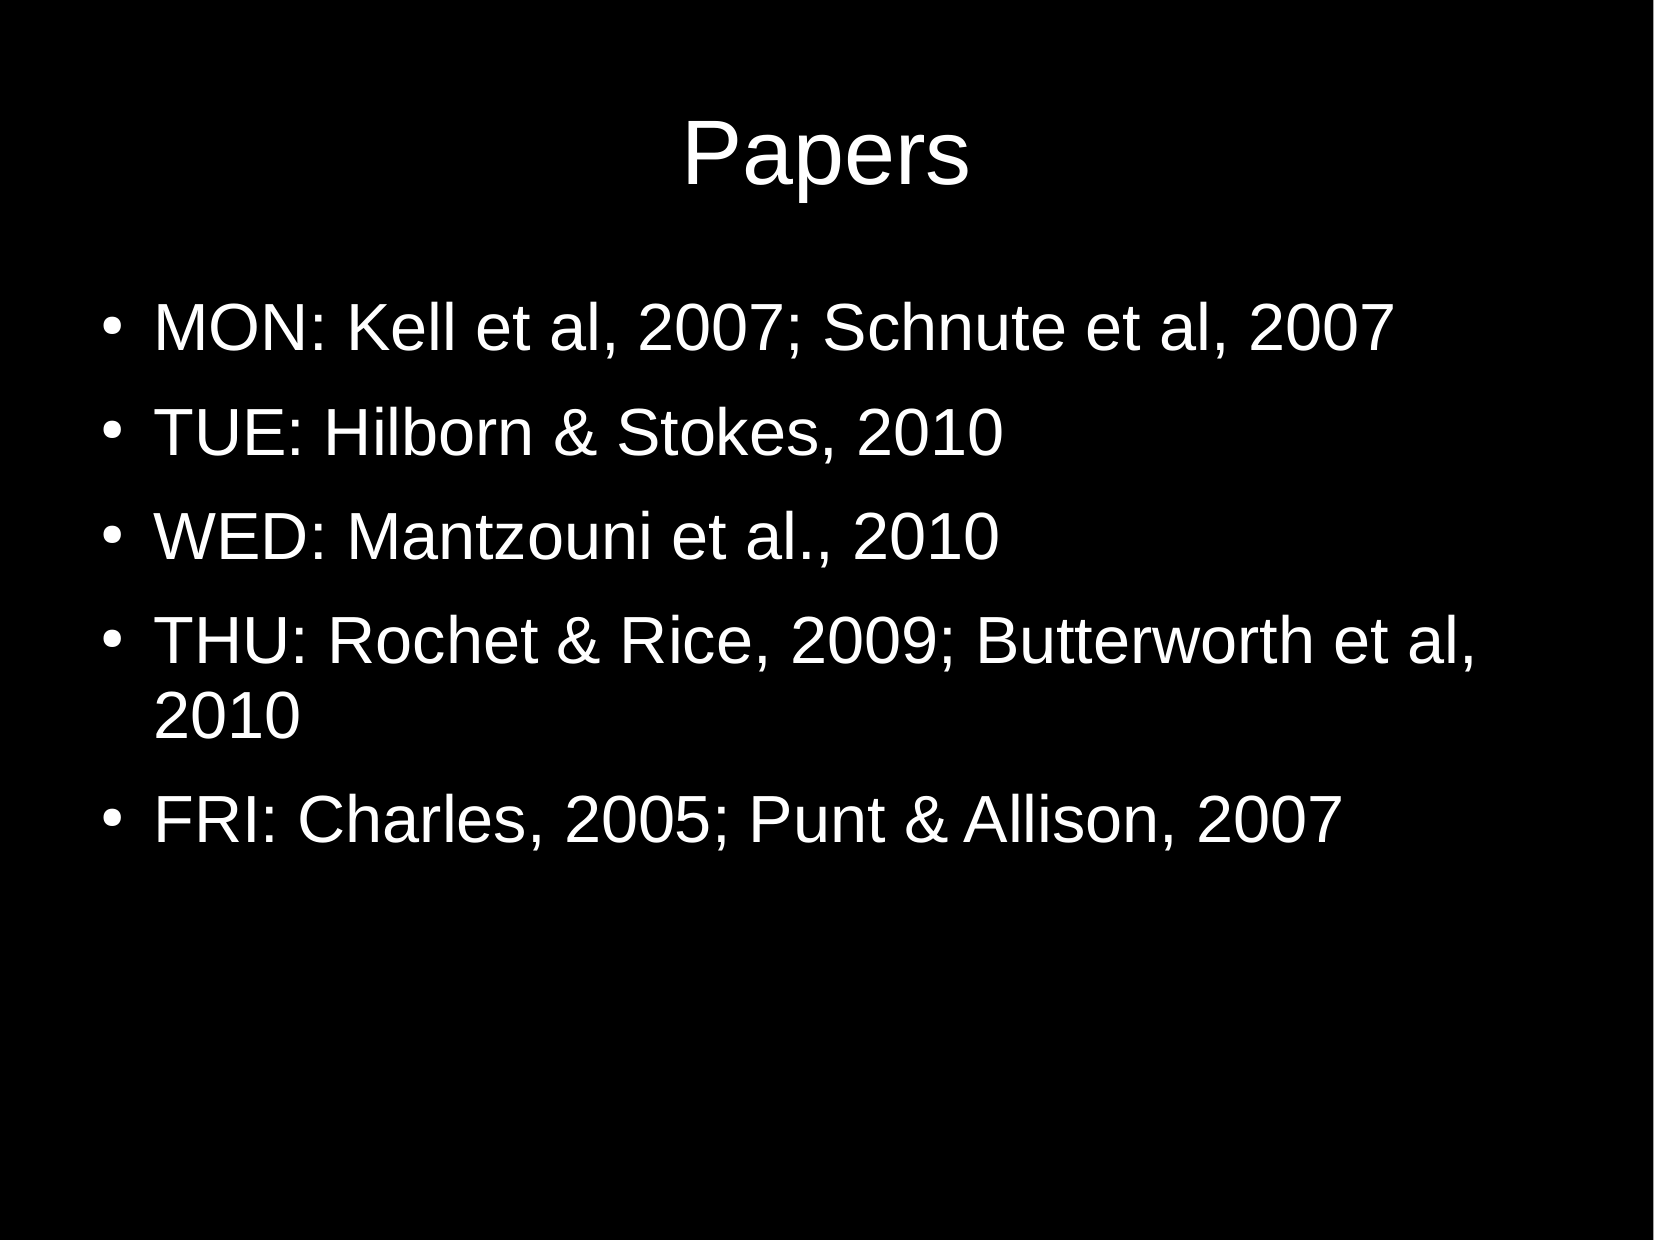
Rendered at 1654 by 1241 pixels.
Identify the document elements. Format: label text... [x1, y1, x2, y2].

list MON: Kell et al, 2007; Schnute et al, 2007 TUE: Hilborn & Stokes, 2010 WED: Mantzouni et al., 2010 THU: Rochet & Rice, 2009; Butterworth et al, 2010 FRI: Charles, 2005; Punt & Allison, 2007 [82, 290, 1571, 1109]
title Papers [82, 49, 1571, 257]
